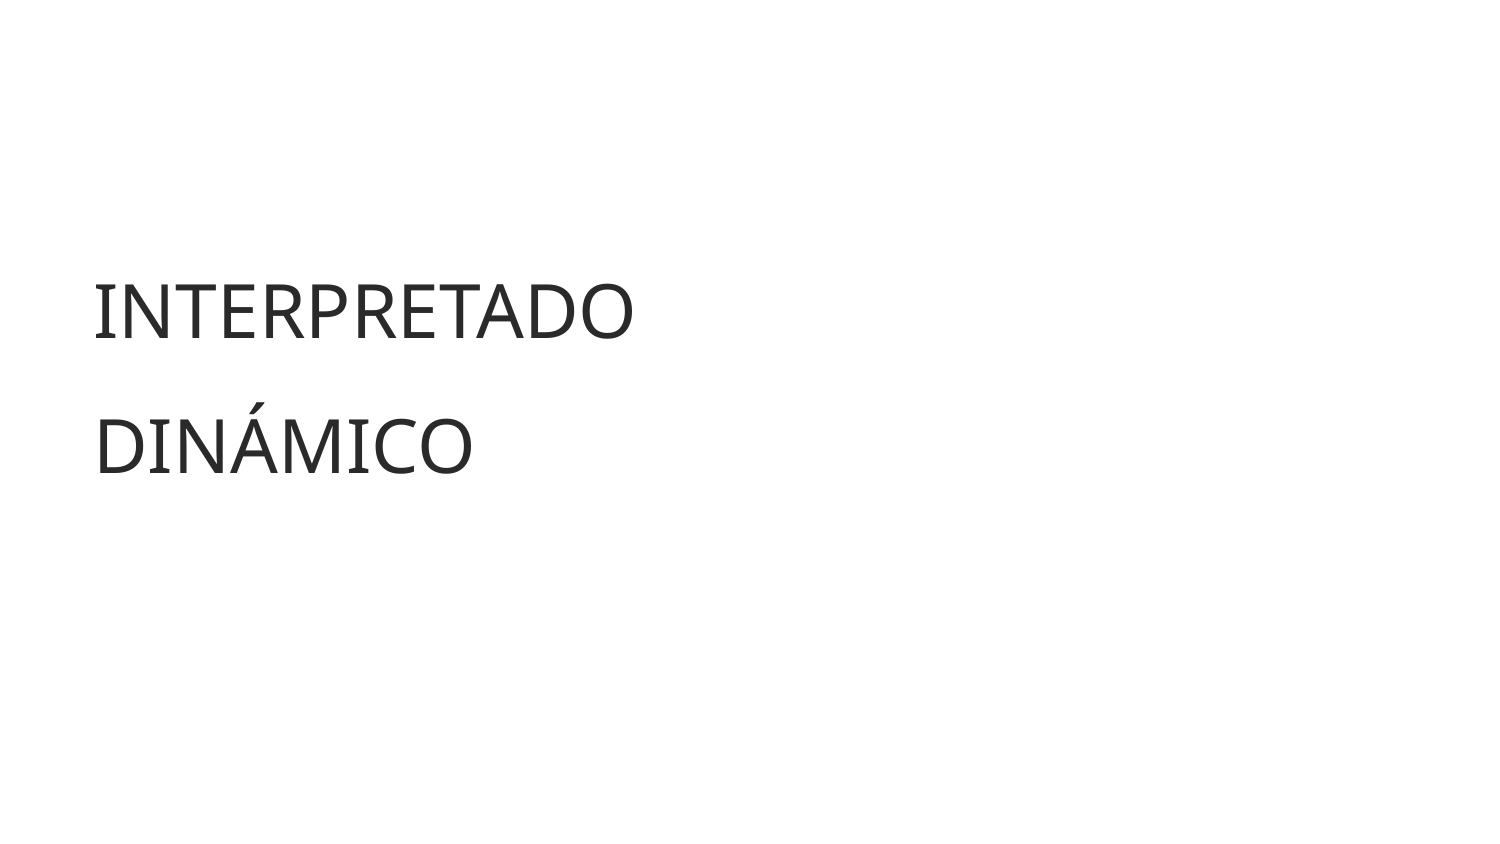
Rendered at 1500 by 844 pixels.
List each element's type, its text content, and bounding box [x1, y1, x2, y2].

title INTERPRETADO DINÁMICO [78, 203, 1123, 504]
